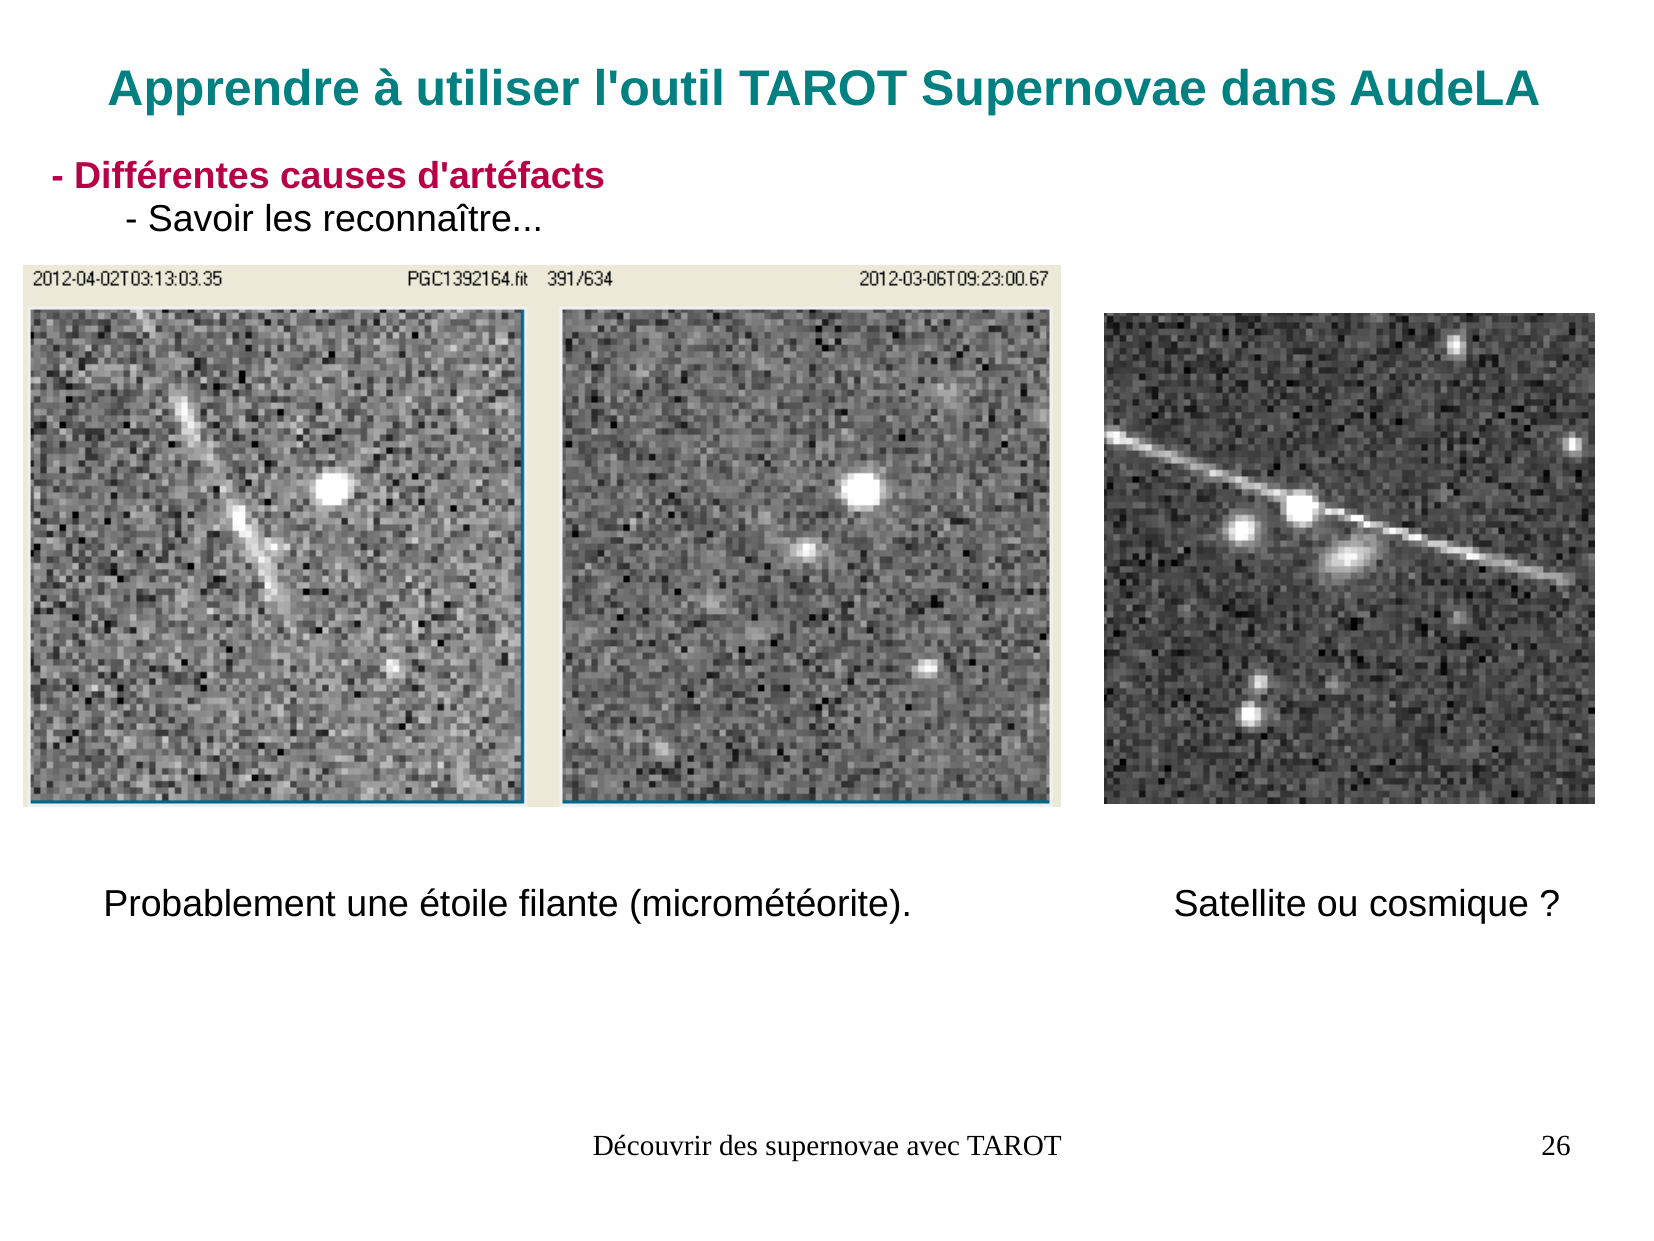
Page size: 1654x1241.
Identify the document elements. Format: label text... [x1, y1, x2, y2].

picture [23, 265, 1061, 807]
text_box Apprendre à utiliser l'outil TAROT Supernovae dans AudeLA [92, 53, 1557, 125]
text_box Probablement une étoile filante (micrométéorite). Satellite ou cosmique ? [88, 875, 1577, 933]
picture [1104, 313, 1595, 804]
text_box - Différentes causes d'artéfacts - Savoir les reconnaître... [36, 147, 621, 248]
